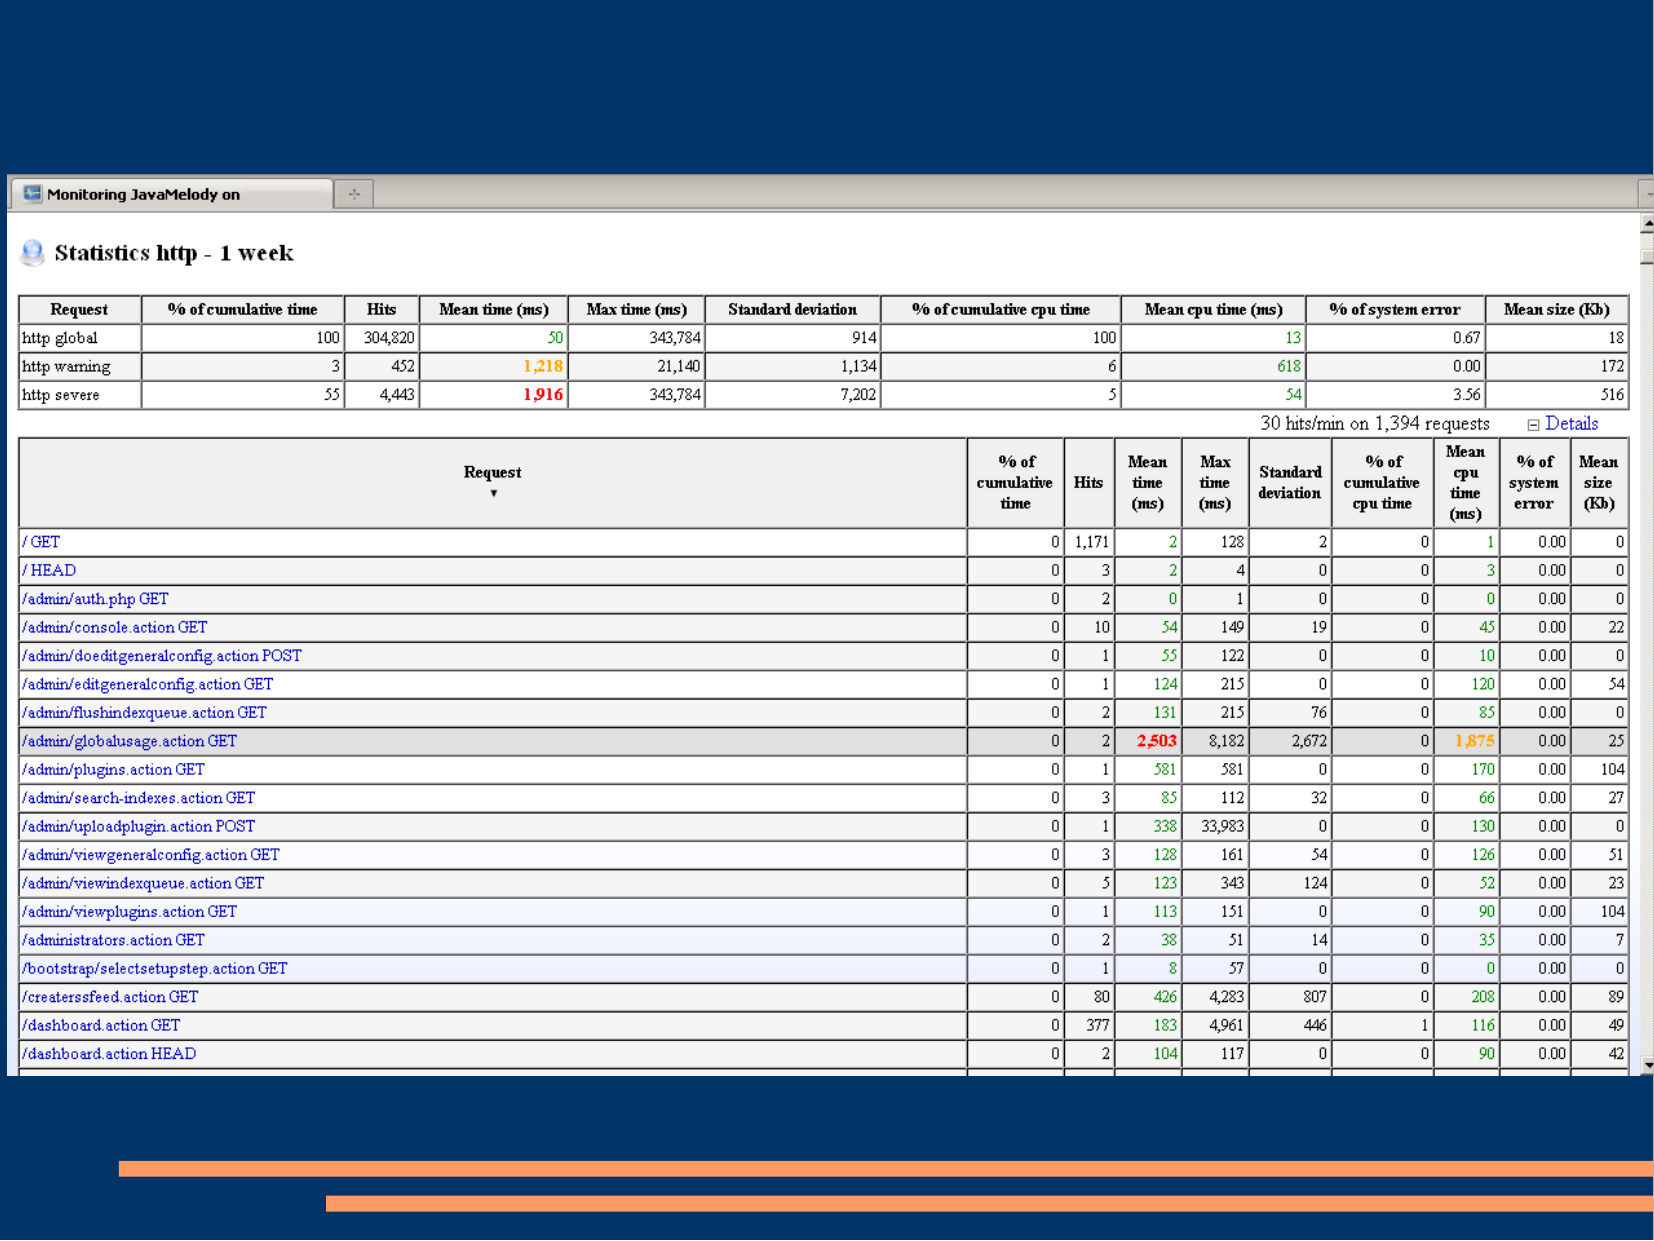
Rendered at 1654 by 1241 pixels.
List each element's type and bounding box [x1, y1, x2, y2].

picture [7, 174, 1654, 1076]
